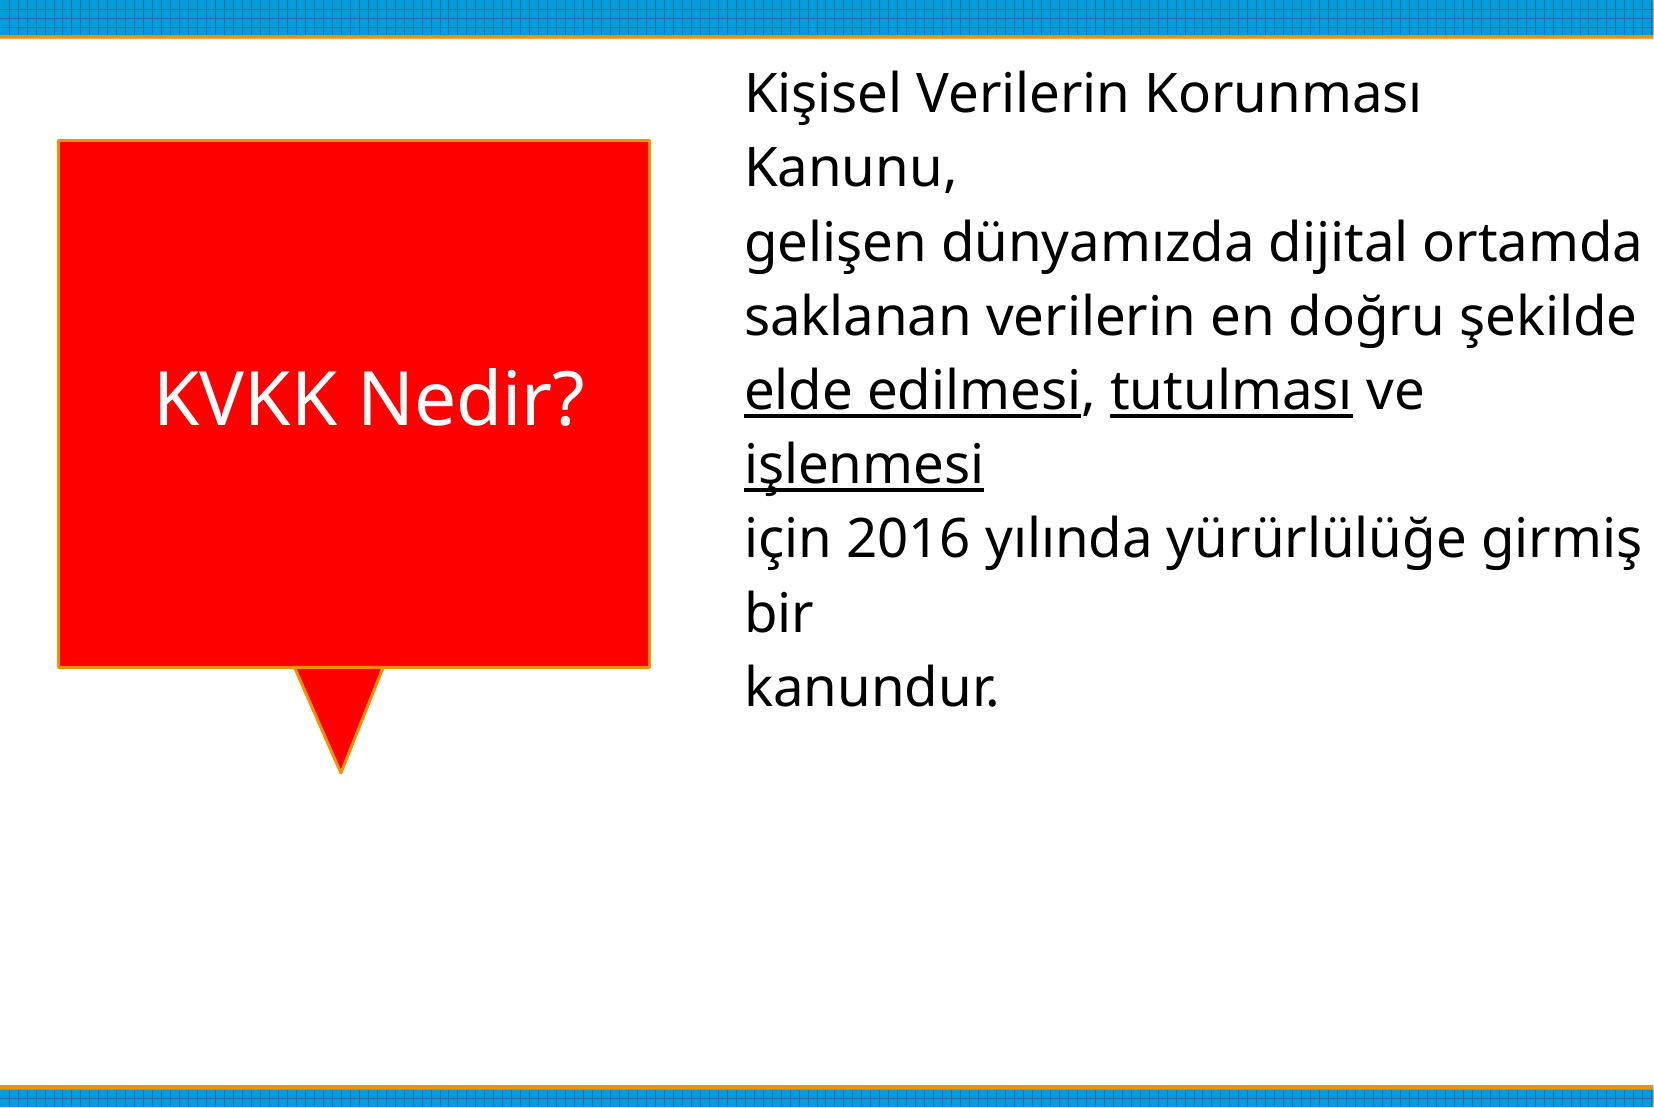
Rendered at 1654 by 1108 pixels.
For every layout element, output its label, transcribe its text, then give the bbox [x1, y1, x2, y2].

text_box KVKK Nedir? [147, 230, 709, 563]
text_box Kişisel Verilerin Korunması Kanunu, gelişen dünyamızda dijital ortamda saklanan verilerin en doğru şekilde elde edilmesi, tutulması ve işlenmesi için 2016 yılında yürürlülüğe girmiş bir kanundur. [738, 9, 1654, 916]
text_box [58, 140, 650, 773]
